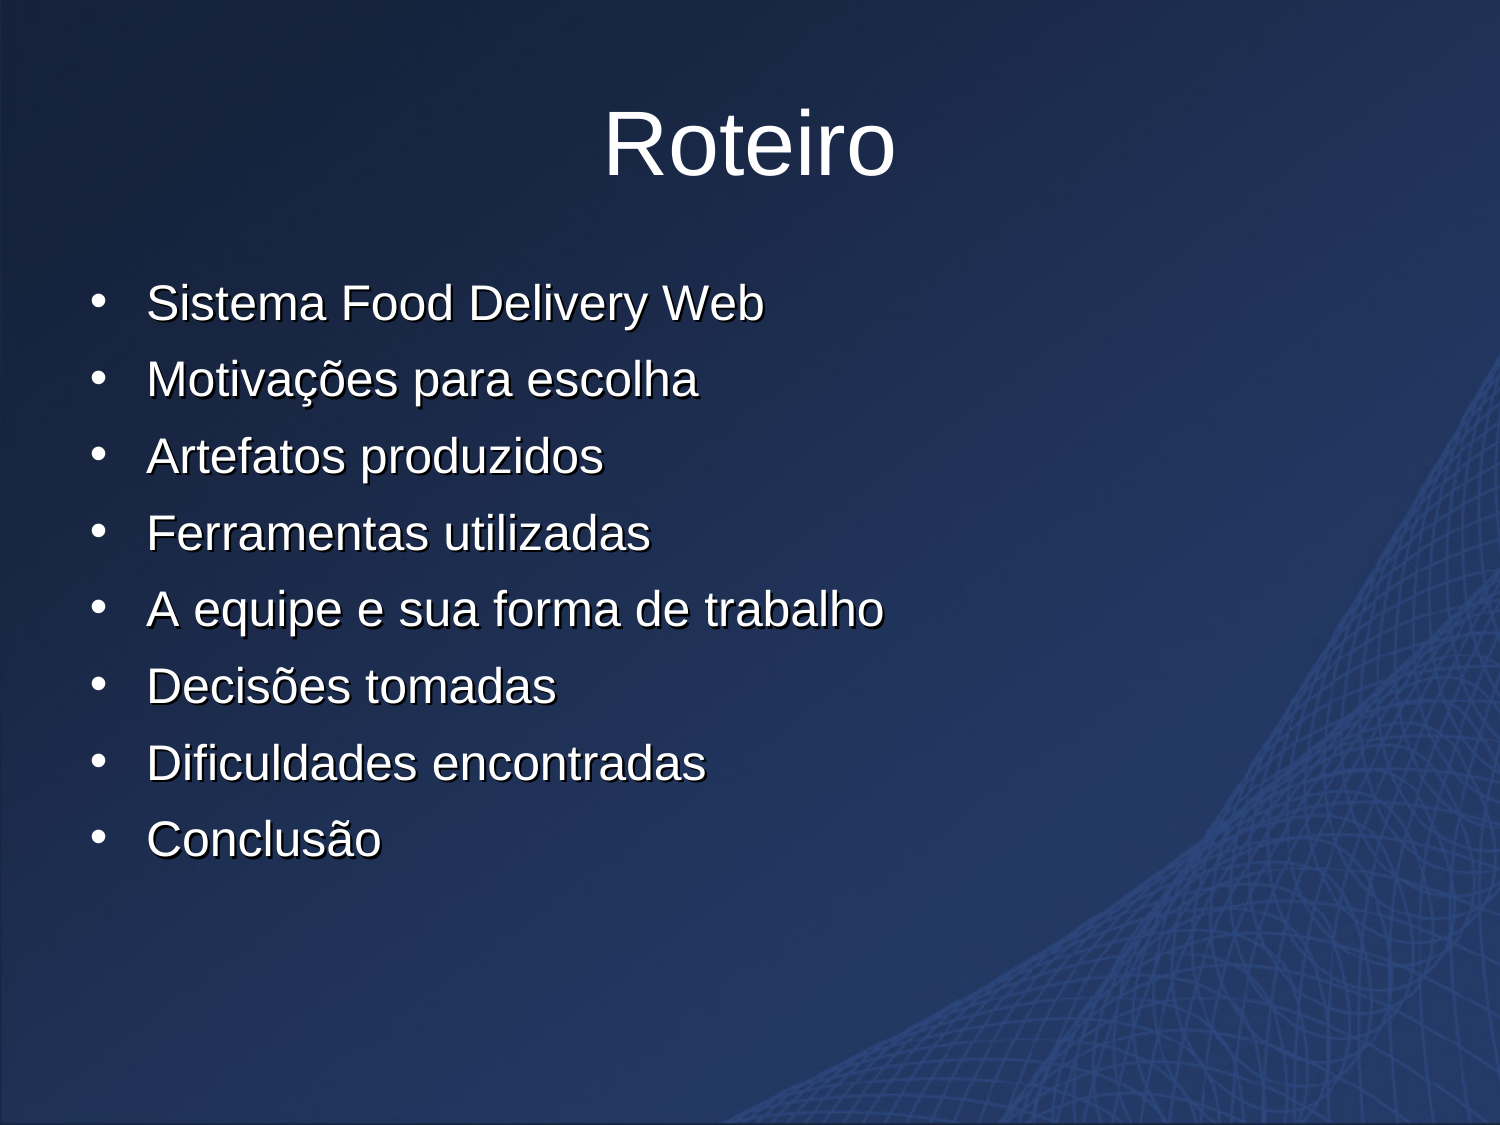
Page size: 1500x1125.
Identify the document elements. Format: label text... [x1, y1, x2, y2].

title Roteiro [75, 20, 1426, 257]
picture [0, 0, 1500, 1125]
list Sistema Food Delivery Web Motivações para escolha Artefatos produzidos Ferramentas utilizadas A equipe e sua forma de trabalho Decisões tomadas Dificuldades encontradas Conclusão [75, 262, 1426, 1006]
